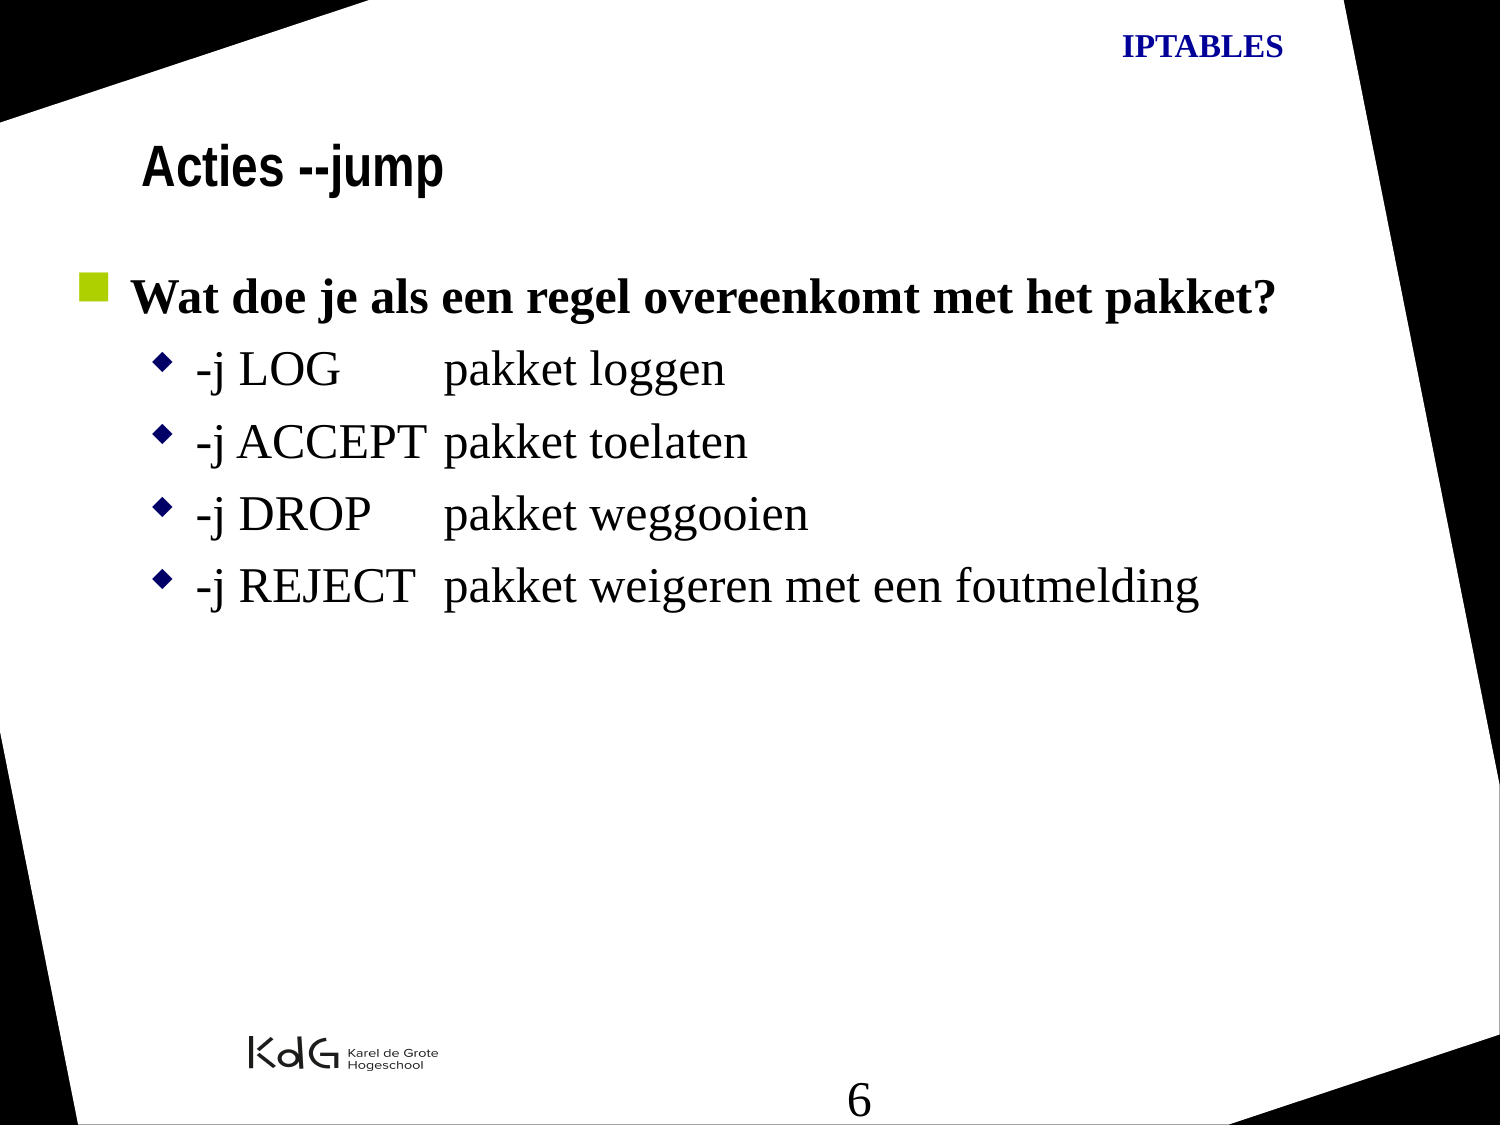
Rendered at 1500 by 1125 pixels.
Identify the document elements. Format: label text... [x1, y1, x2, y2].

text_box Wat doe je als een regel overeenkomt met het pakket? -j LOG pakket loggen -j ACCEPT pakket toelaten -j DROP pakket weggooien -j REJECT pakket weigeren met een foutmelding [75, 263, 1425, 1006]
text_box Acties --jump [141, 72, 1447, 253]
picture [249, 1036, 438, 1071]
